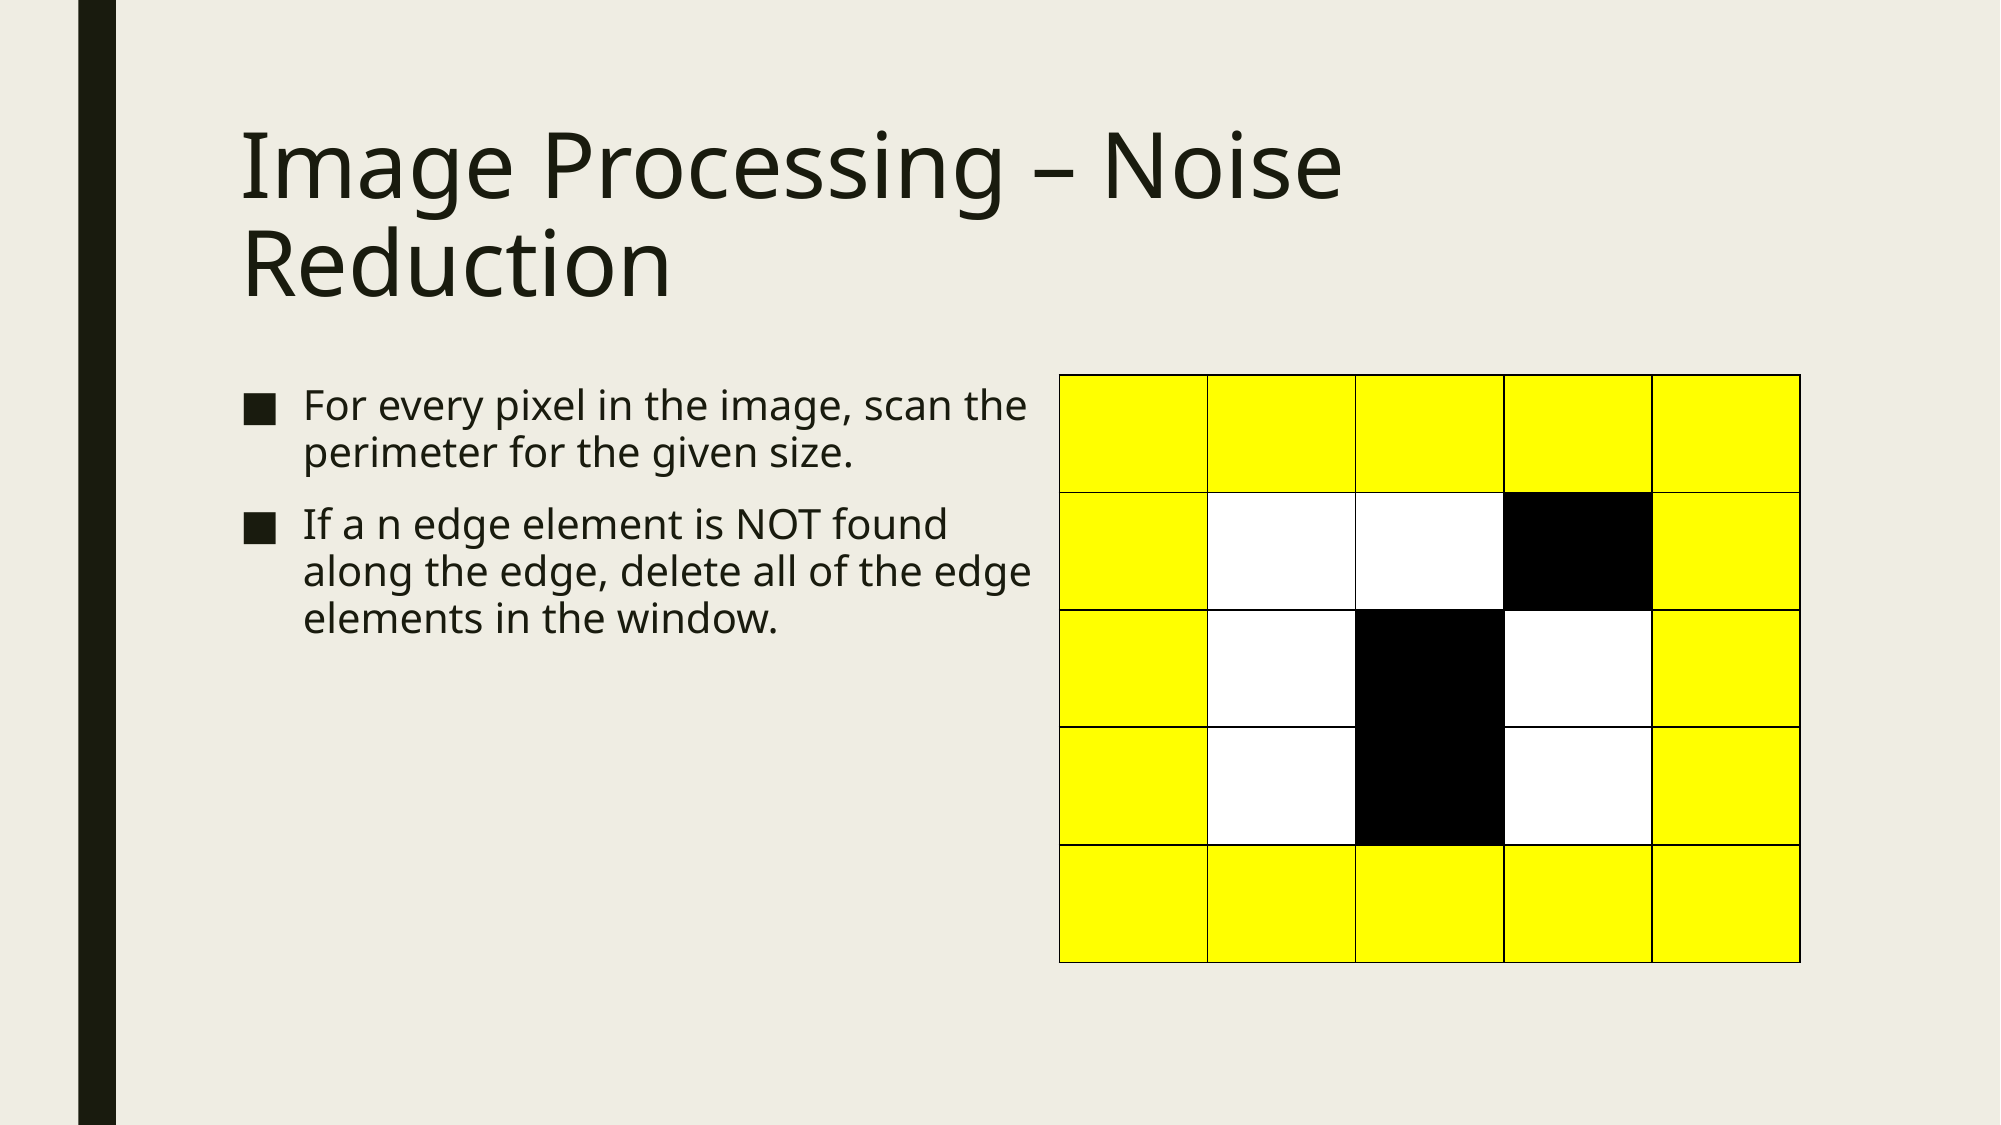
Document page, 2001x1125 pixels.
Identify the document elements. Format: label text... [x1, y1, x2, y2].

table_cell [1653, 728, 1799, 844]
table_cell [1356, 493, 1503, 609]
table_cell [1356, 728, 1503, 844]
table_cell [1356, 611, 1503, 726]
table_cell [1653, 611, 1799, 726]
table_cell [1505, 846, 1651, 962]
table_cell [1505, 728, 1651, 844]
table_cell [1208, 728, 1355, 844]
table_header [1060, 376, 1207, 492]
table_cell [1208, 846, 1355, 962]
table_cell [1060, 611, 1207, 726]
table_cell [1505, 493, 1651, 609]
table_cell [1060, 493, 1207, 609]
table_header [1653, 376, 1799, 492]
table_cell [1208, 611, 1355, 726]
table_cell [1060, 728, 1207, 844]
title Image Processing – Noise Reduction [225, 112, 1800, 357]
table_cell [1208, 493, 1355, 609]
table_cell [1356, 846, 1503, 962]
table_header [1208, 376, 1355, 492]
list For every pixel in the image, scan the perimeter for the given size. If a n edge element is NOT found along the edge, delete all of the edge elements in the window. [225, 375, 1060, 963]
table_cell [1060, 846, 1207, 962]
table_cell [1653, 493, 1799, 609]
table_cell [1653, 846, 1799, 962]
table_cell [1505, 611, 1651, 726]
table_header [1505, 376, 1651, 492]
table_header [1356, 376, 1503, 492]
